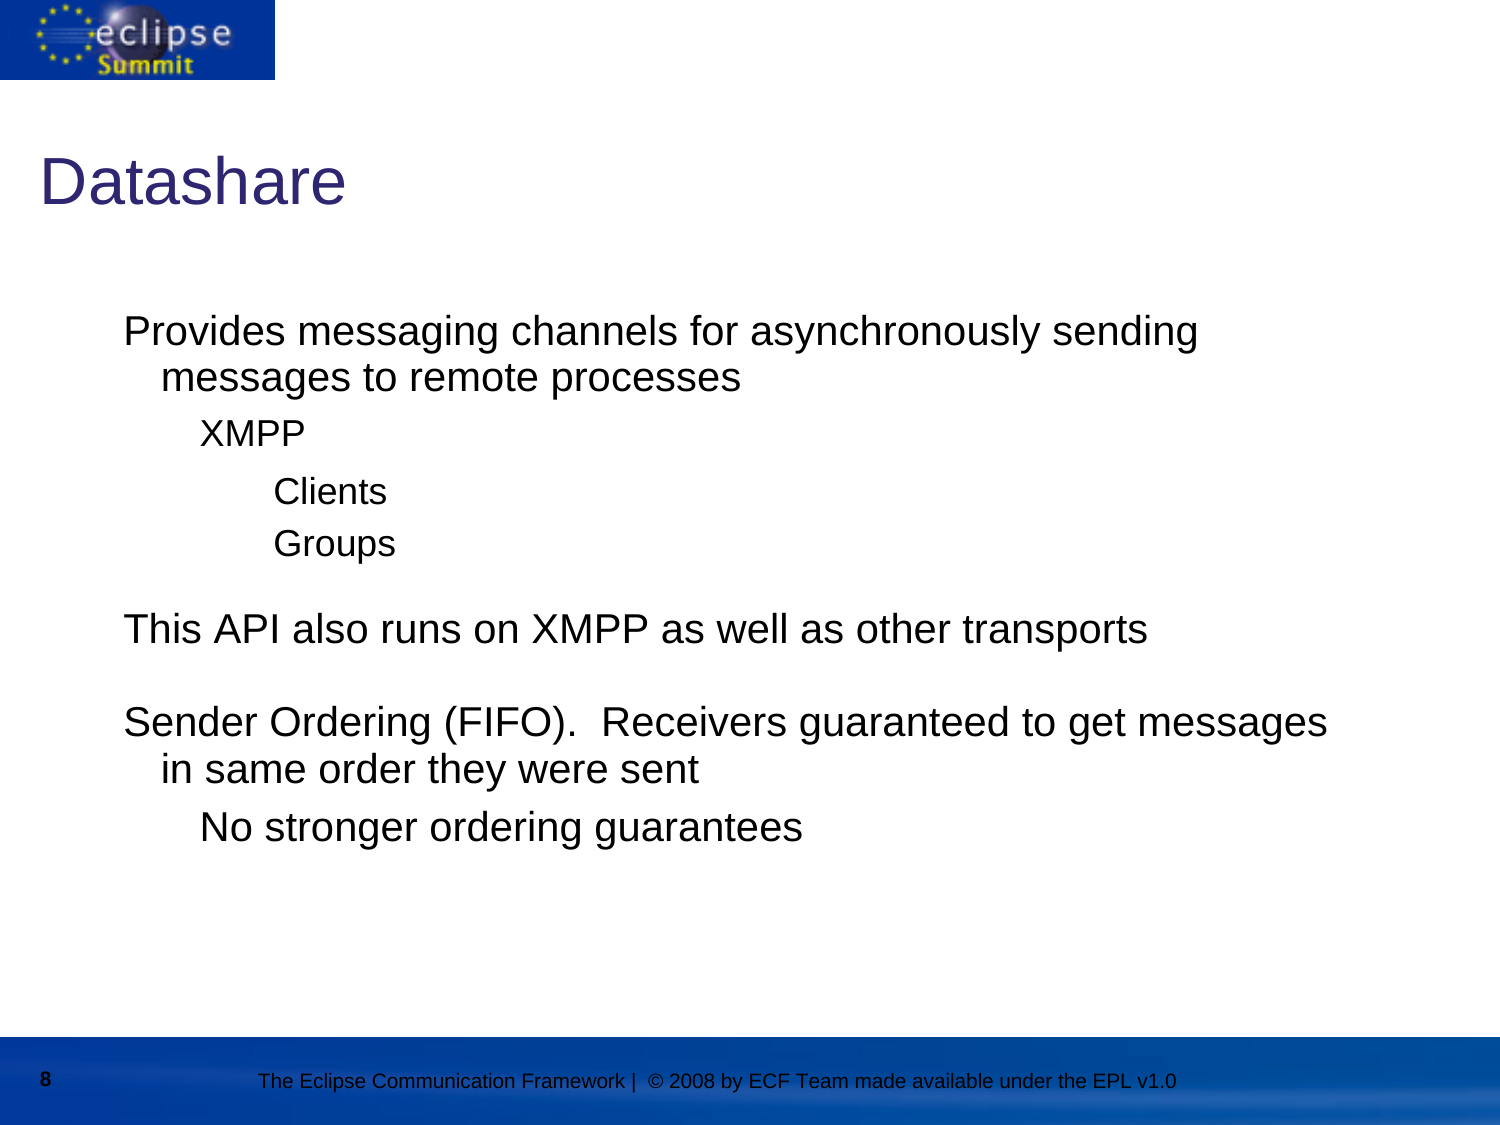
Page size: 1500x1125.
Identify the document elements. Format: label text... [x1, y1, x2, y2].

list Provides messaging channels for asynchronously sending messages to remote processes XMPP Clients Groups This API also runs on XMPP as well as other transports Sender Ordering (FIFO). Receivers guaranteed to get messages in same order they were sent No stronger ordering guarantees [108, 299, 1378, 988]
picture [0, 0, 275, 80]
title Datashare [25, 142, 1378, 234]
picture [0, 1037, 1500, 1125]
